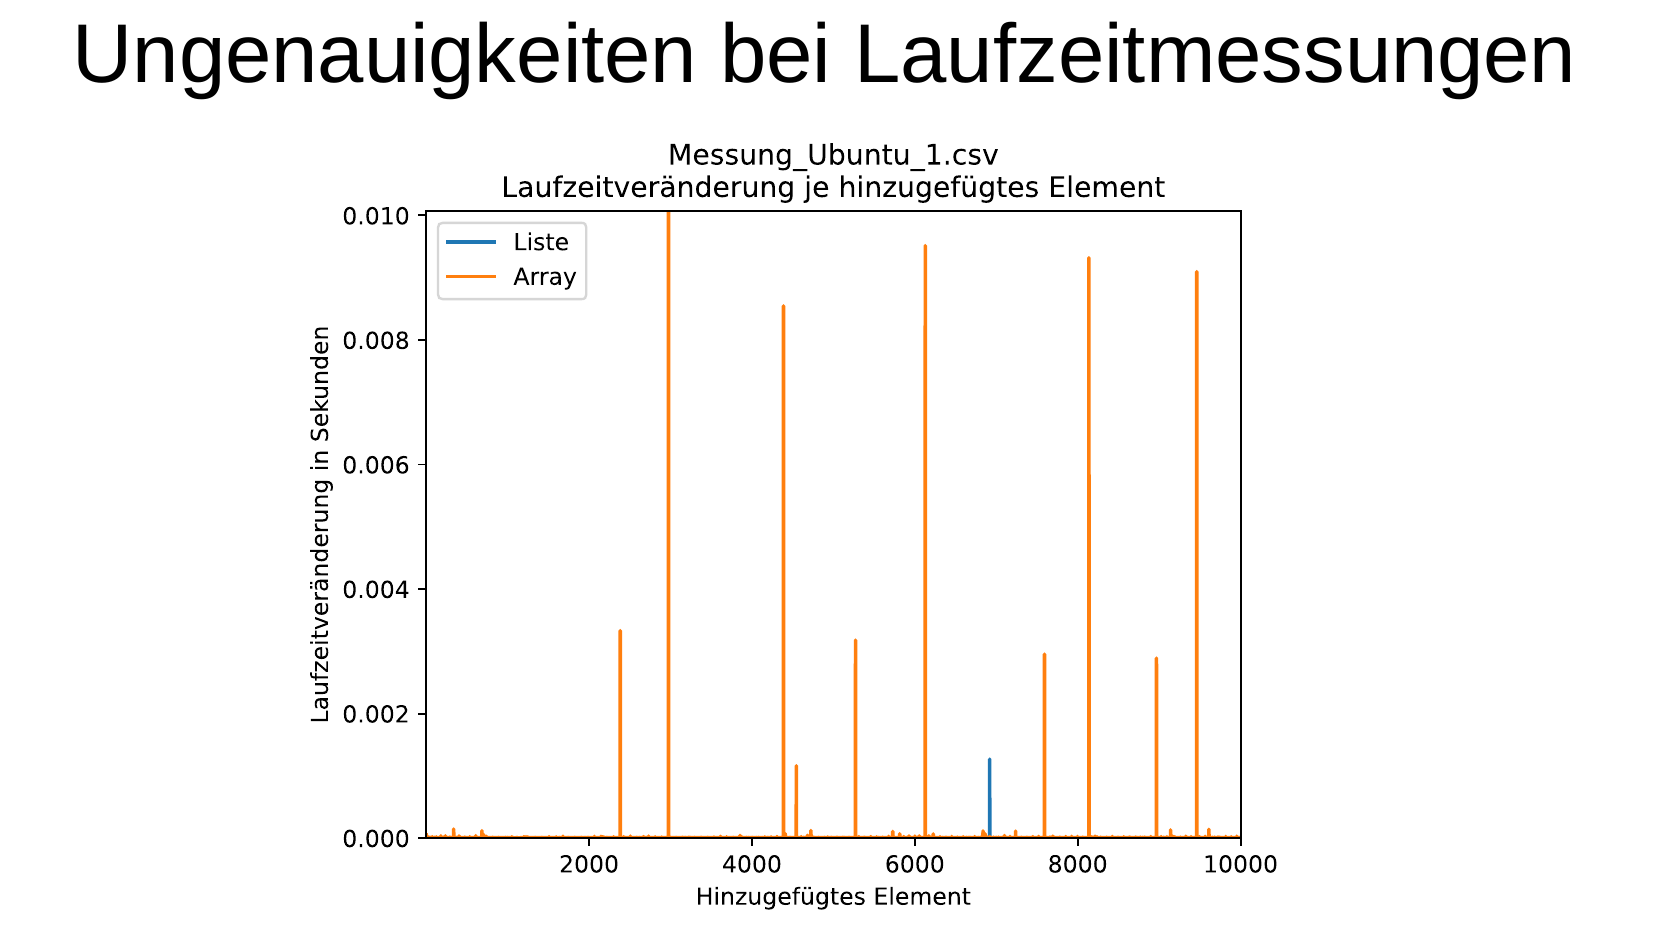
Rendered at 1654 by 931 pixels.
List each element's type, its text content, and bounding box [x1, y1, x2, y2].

title Ungenauigkeiten bei Laufzeitmessungen [37, 0, 1613, 147]
picture [262, 112, 1351, 929]
